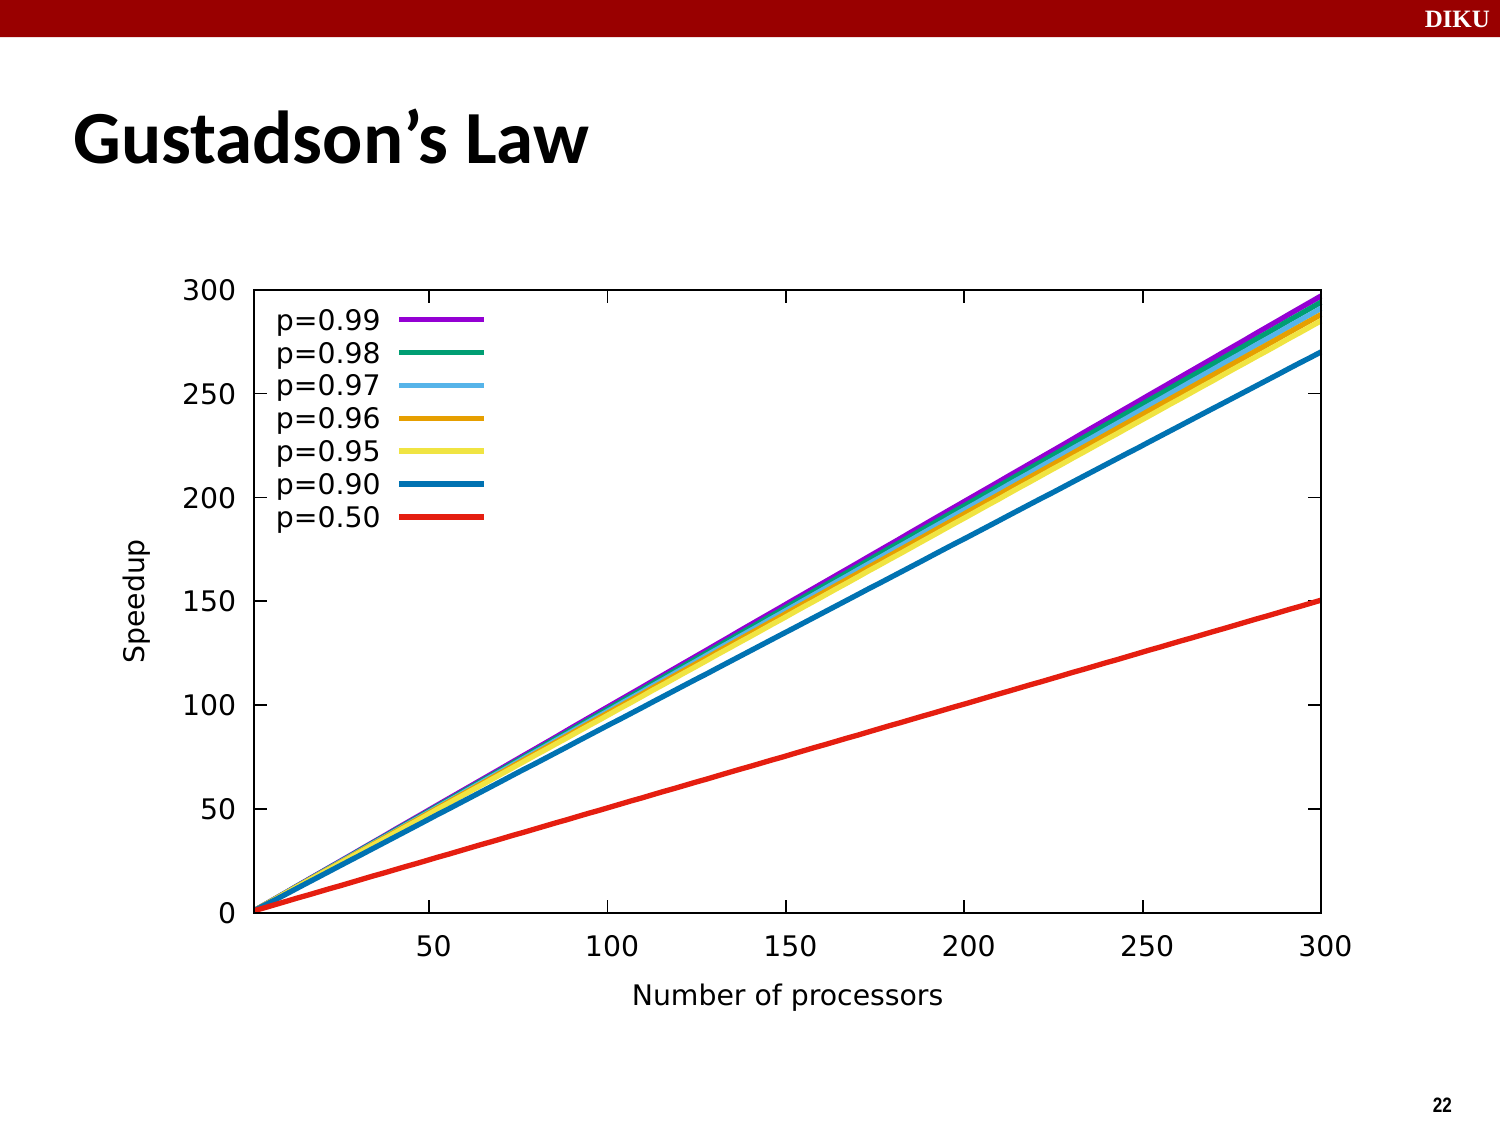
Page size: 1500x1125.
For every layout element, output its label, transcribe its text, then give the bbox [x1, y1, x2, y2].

text_box Gustadson’s Law [58, 71, 1304, 197]
picture [102, 254, 1378, 1020]
